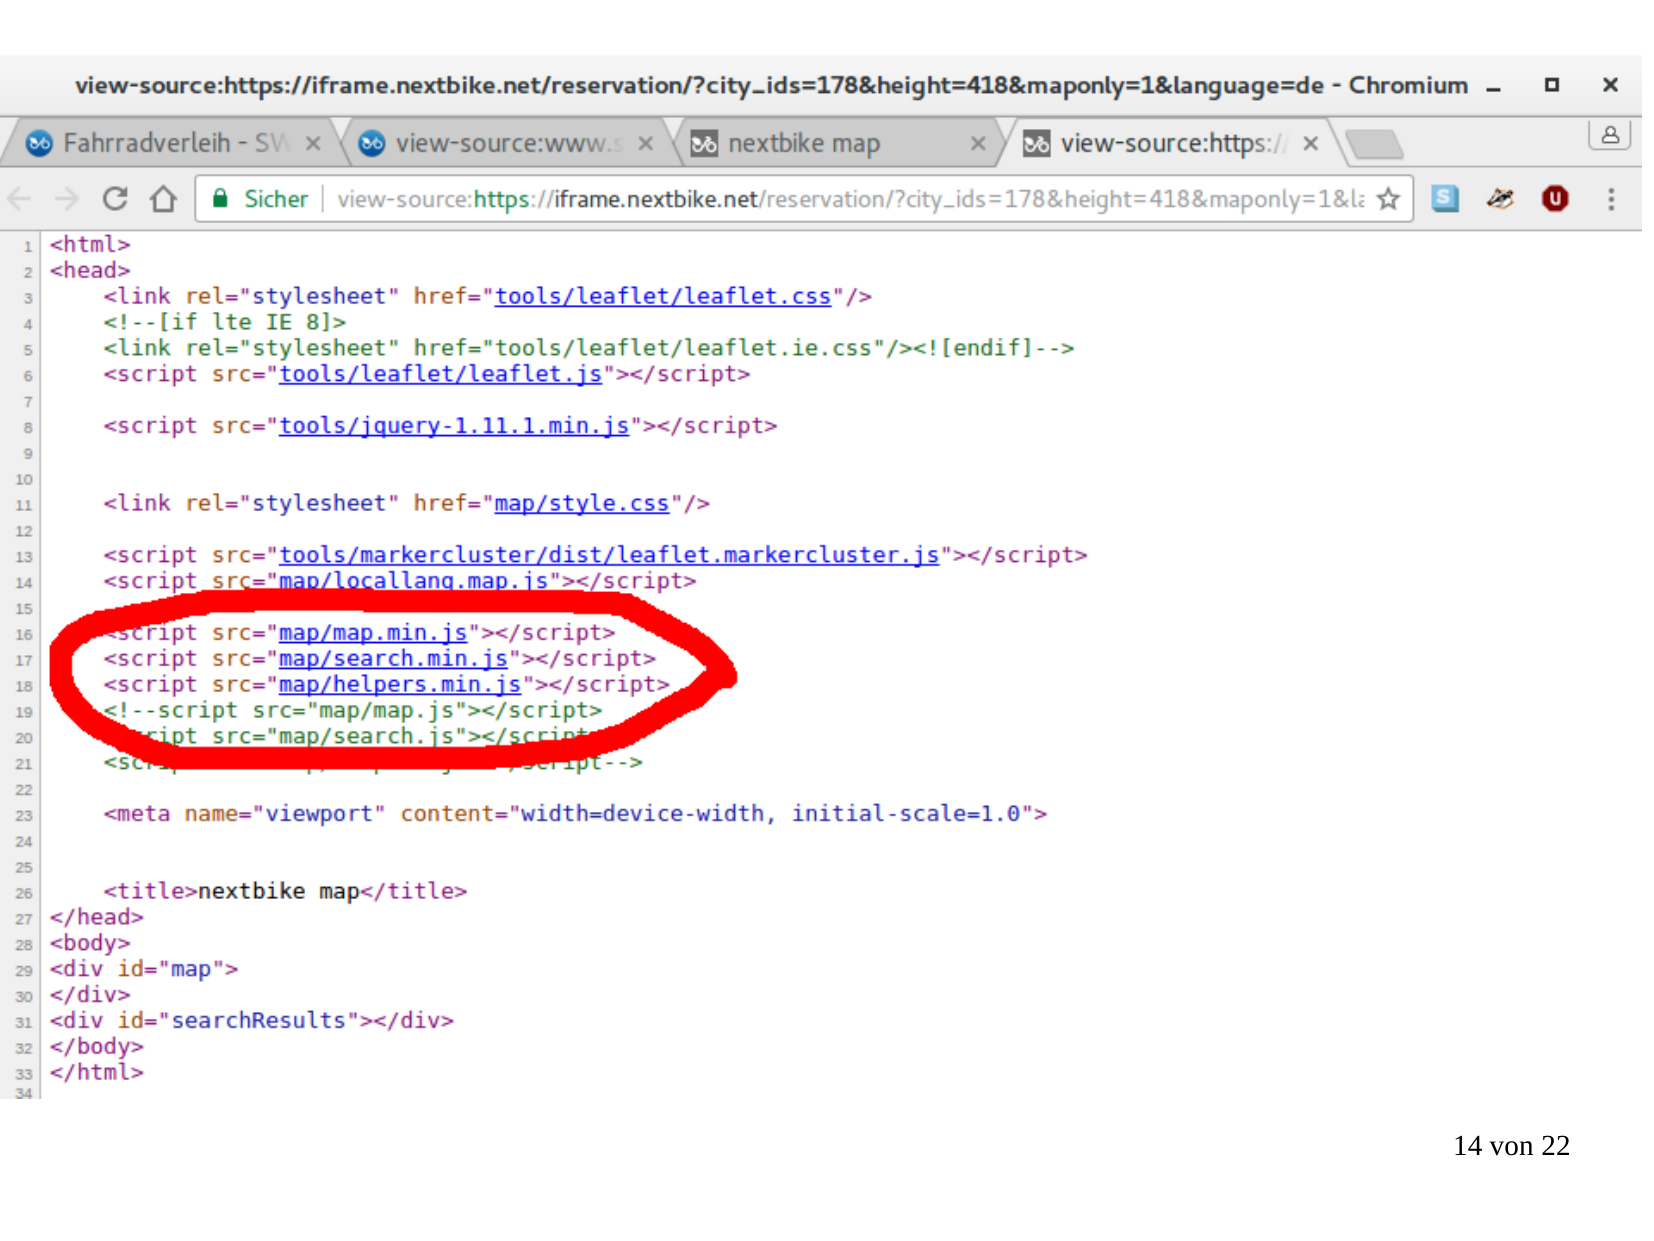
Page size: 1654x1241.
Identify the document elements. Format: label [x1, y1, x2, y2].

picture [0, 54, 1642, 1099]
